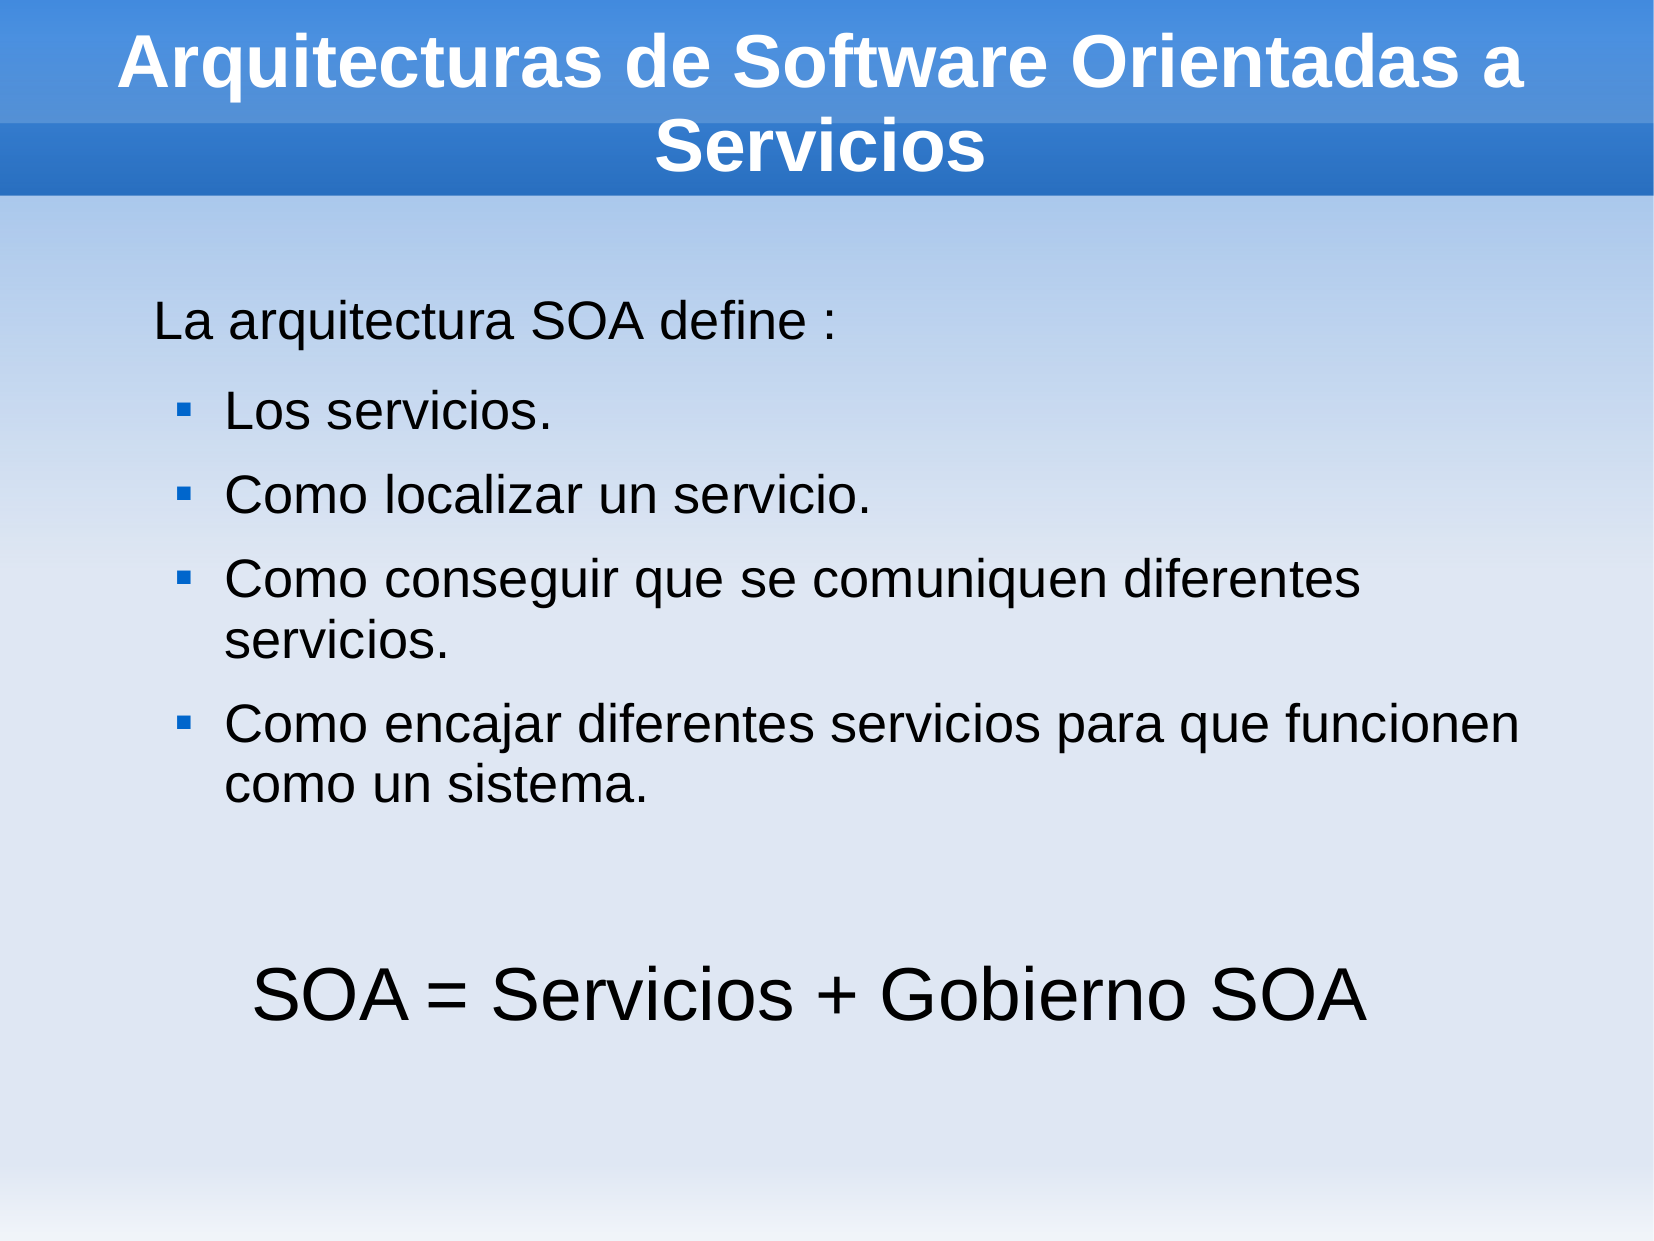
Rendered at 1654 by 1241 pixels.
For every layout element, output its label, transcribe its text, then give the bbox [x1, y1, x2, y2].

picture [0, 0, 1654, 1241]
list La arquitectura SOA define : Los servicios. Como localizar un servicio. Como conseguir que se comuniquen diferentes servicios. Como encajar diferentes servicios para que funcionen como un sistema. [82, 290, 1571, 1094]
title Arquitecturas de Software Orientadas a Servicios [76, 7, 1565, 200]
text_box SOA = Servicios + Gobierno SOA [236, 944, 1447, 1150]
